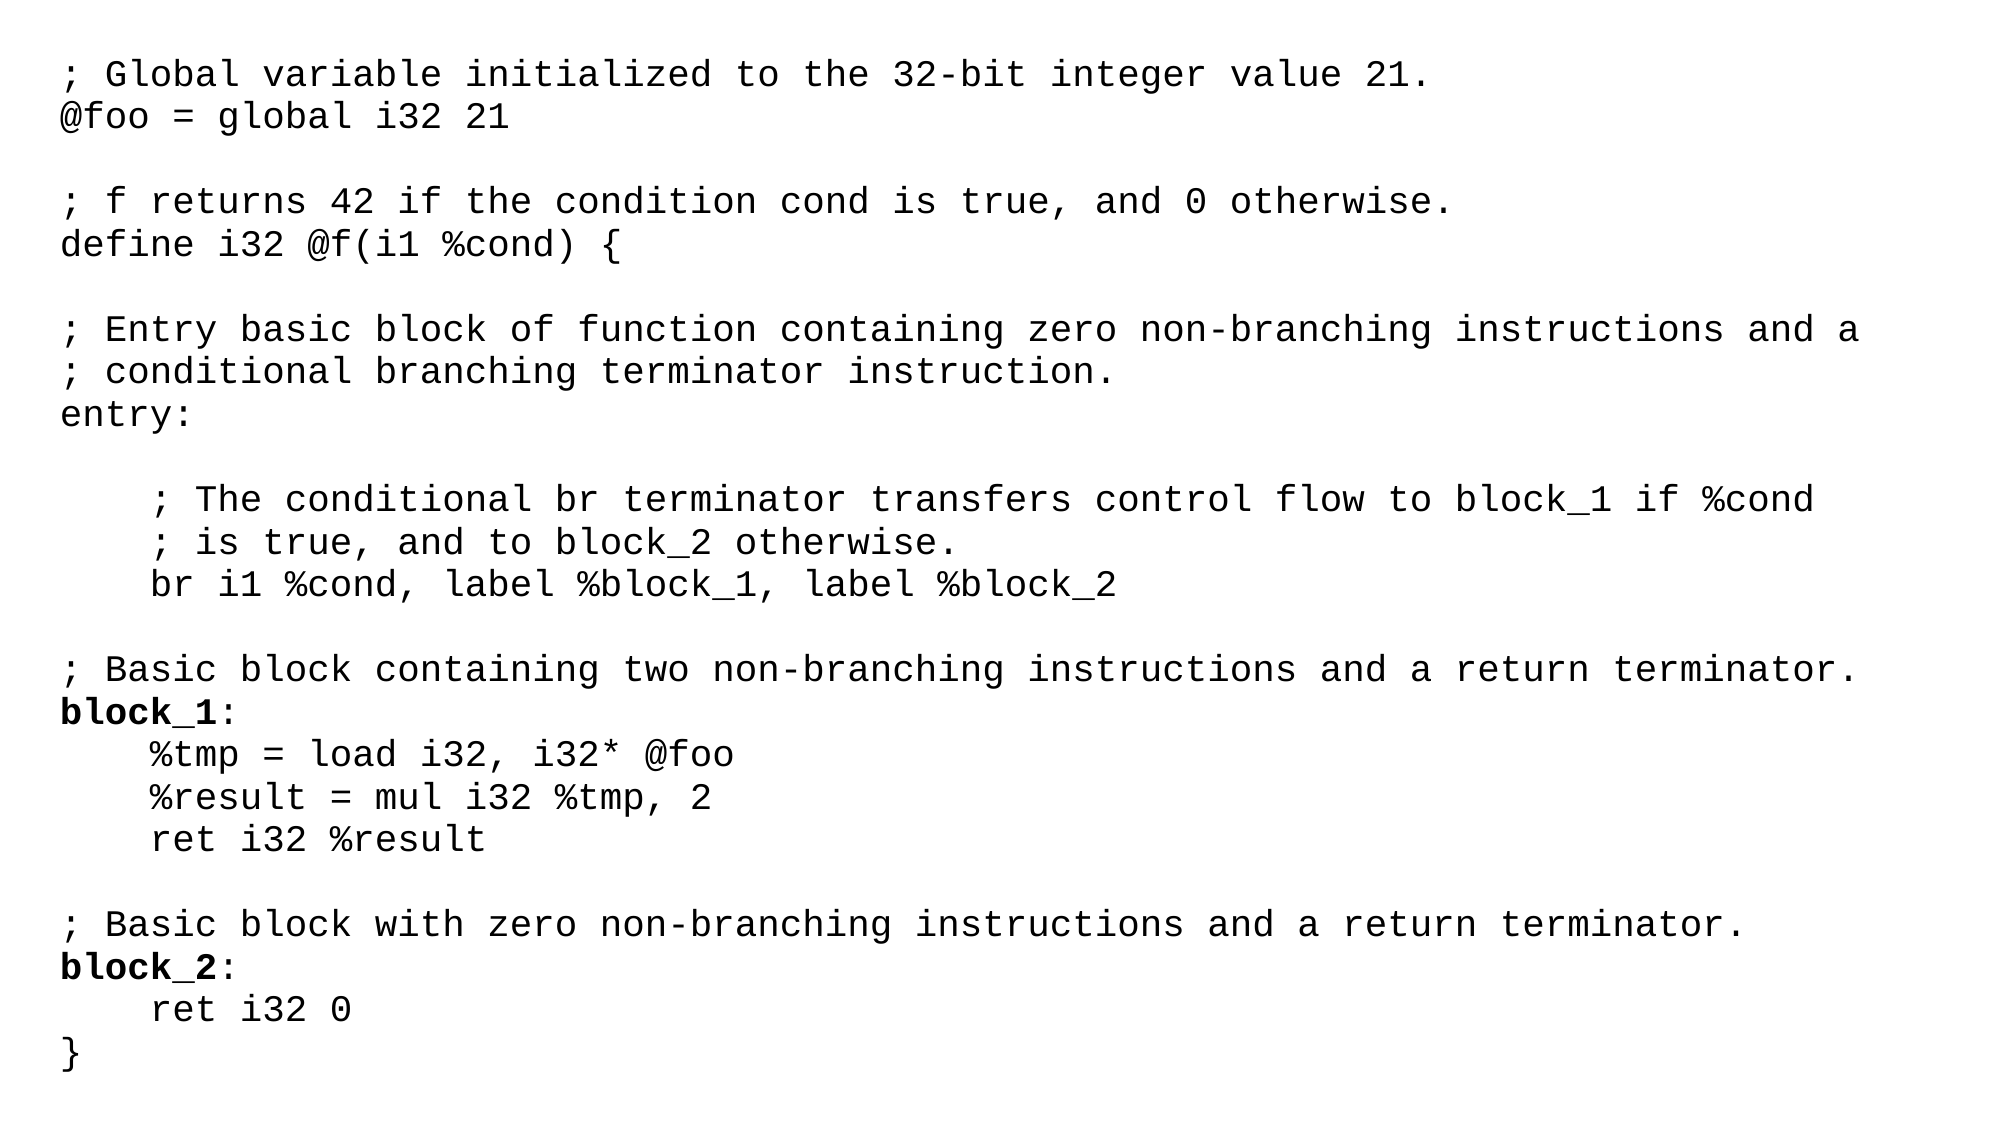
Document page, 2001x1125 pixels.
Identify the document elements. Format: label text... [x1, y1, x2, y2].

text_box ; Global variable initialized to the 32-bit integer value 21. @foo = global i32 21 ; f returns 42 if the condition cond is true, and 0 otherwise. define i32 @f(i1 %cond) { ; Entry basic block of function containing zero non-branching instructions and a ; conditional branching terminator instruction. entry: ; The conditional br terminator transfers control flow to block_1 if %cond ; is true, and to block_2 otherwise. br i1 %cond, label %block_1, label %block_2 ; Basic block containing two non-branching instructions and a return terminator. block_1: %tmp = load i32, i32* @foo %result = mul i32 %tmp, 2 ret i32 %result ; Basic block with zero non-branching instructions and a return terminator. block_2: ret i32 0 } [45, 47, 1981, 1125]
